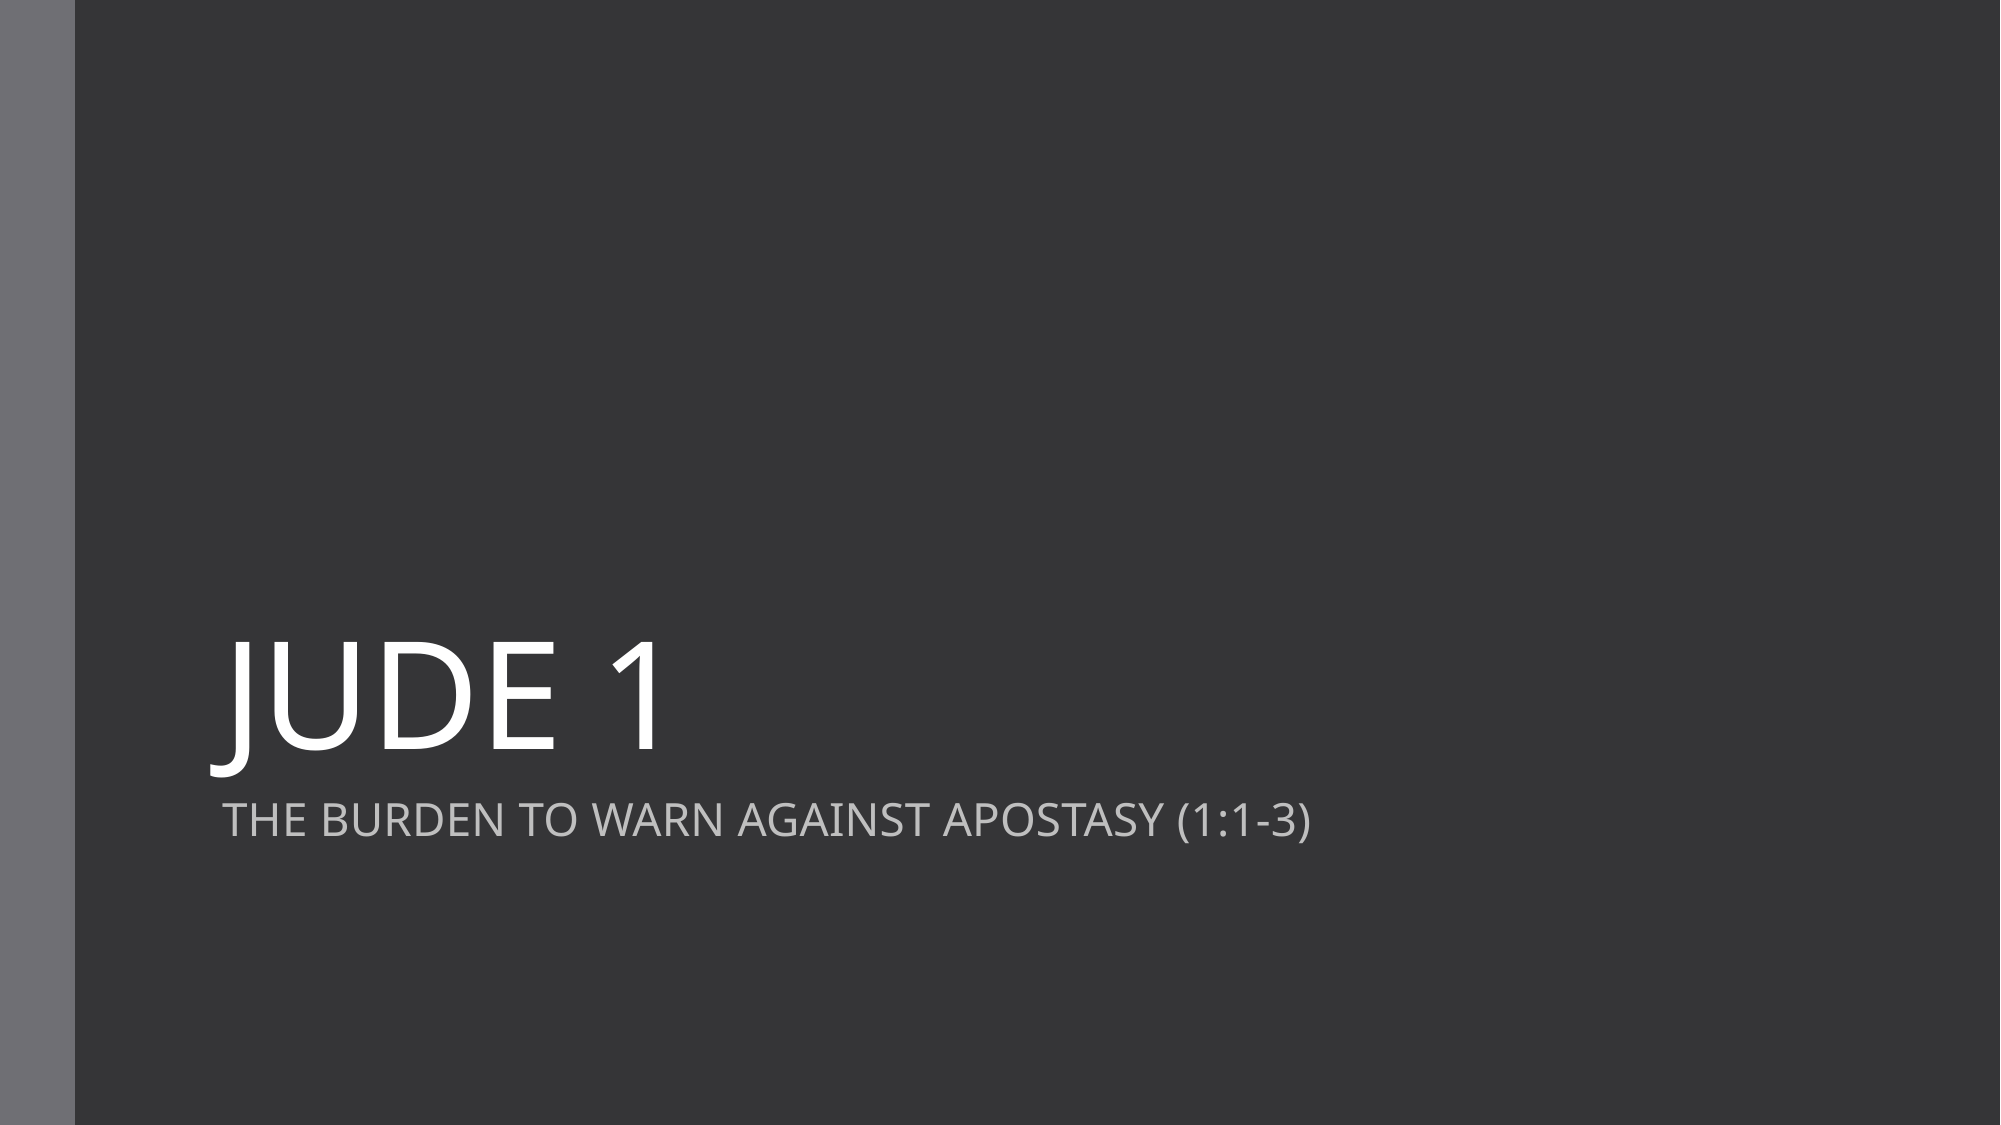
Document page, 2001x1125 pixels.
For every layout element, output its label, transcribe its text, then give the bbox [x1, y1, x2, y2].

subtitle THE BURDEN TO WARN AGAINST APOSTASY (1:1-3) [206, 787, 1752, 1066]
title JUDE 1 [206, 124, 1752, 787]
